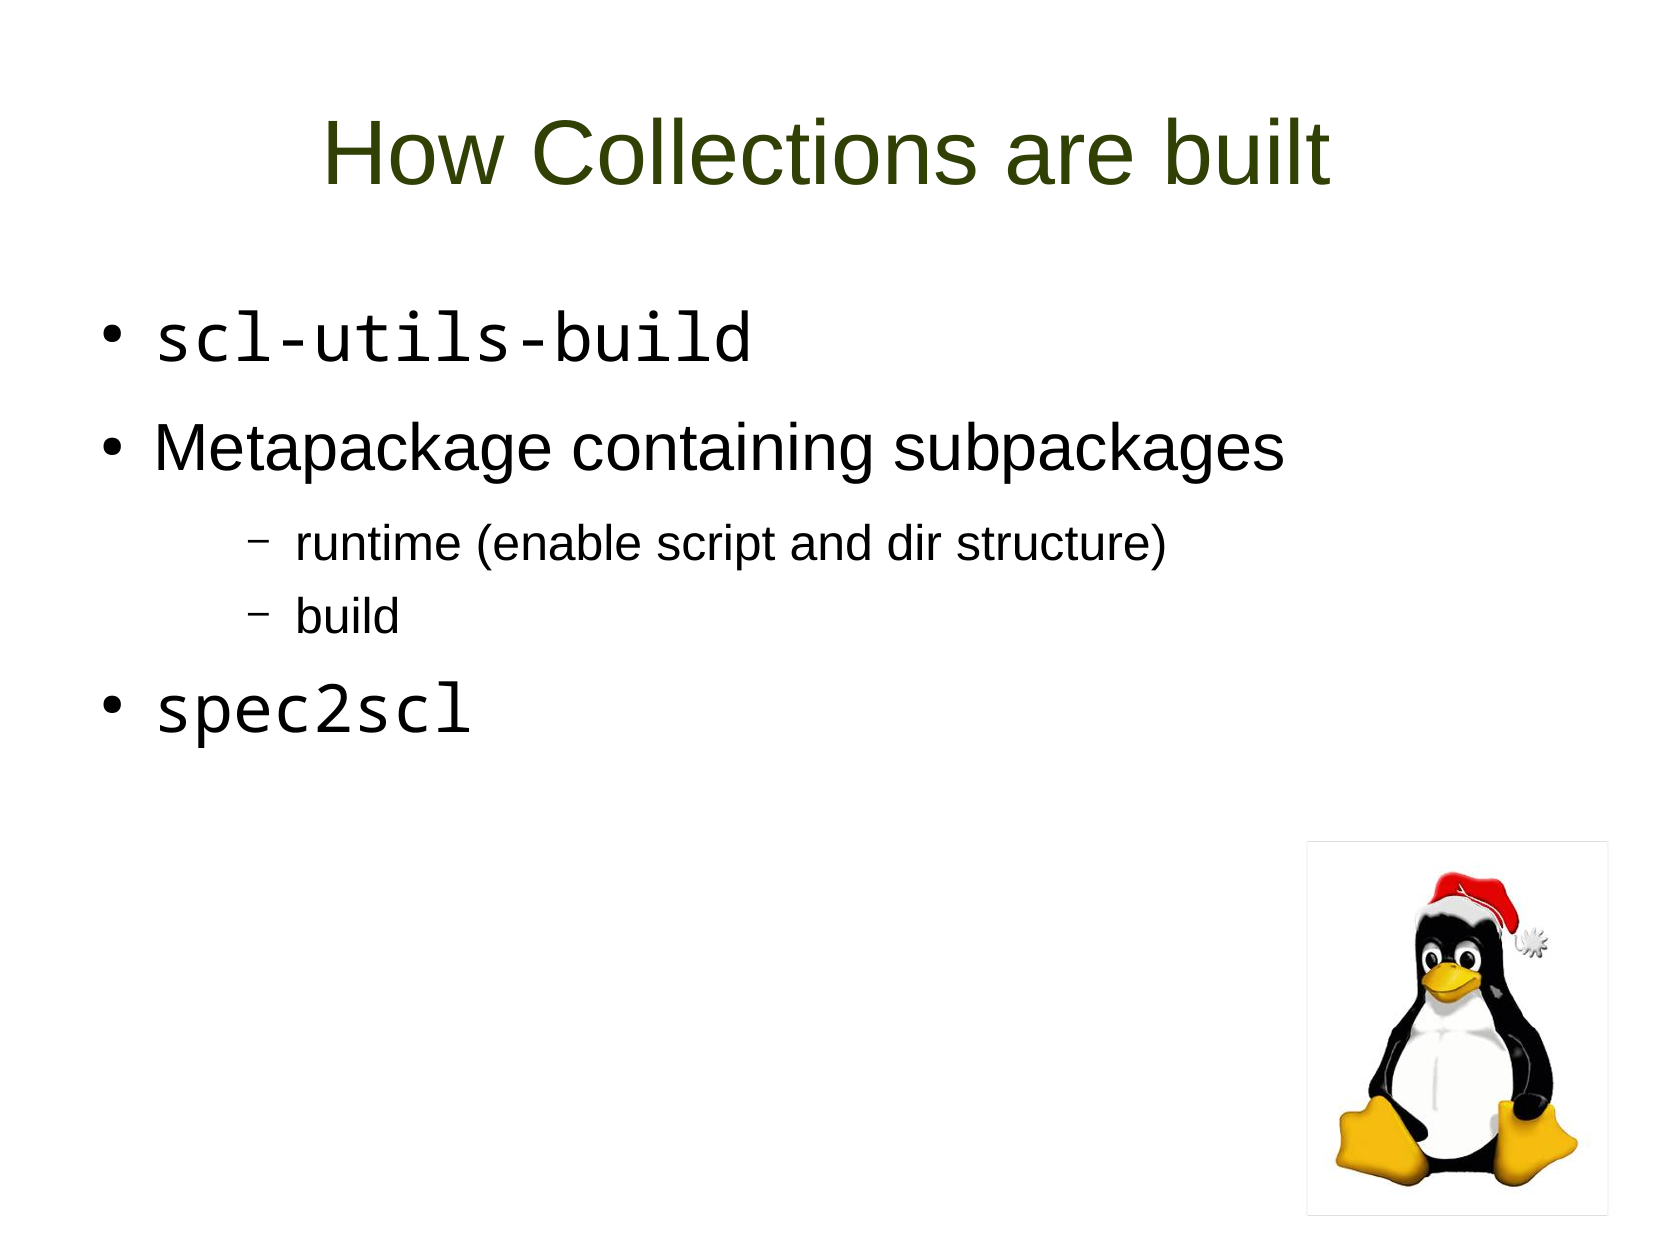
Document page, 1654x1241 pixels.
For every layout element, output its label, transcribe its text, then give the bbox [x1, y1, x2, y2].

picture [1260, 831, 1654, 1225]
list scl-utils-build Metapackage containing subpackages runtime (enable script and dir structure) build spec2scl [82, 290, 1571, 1109]
title How Collections are built [82, 49, 1571, 257]
